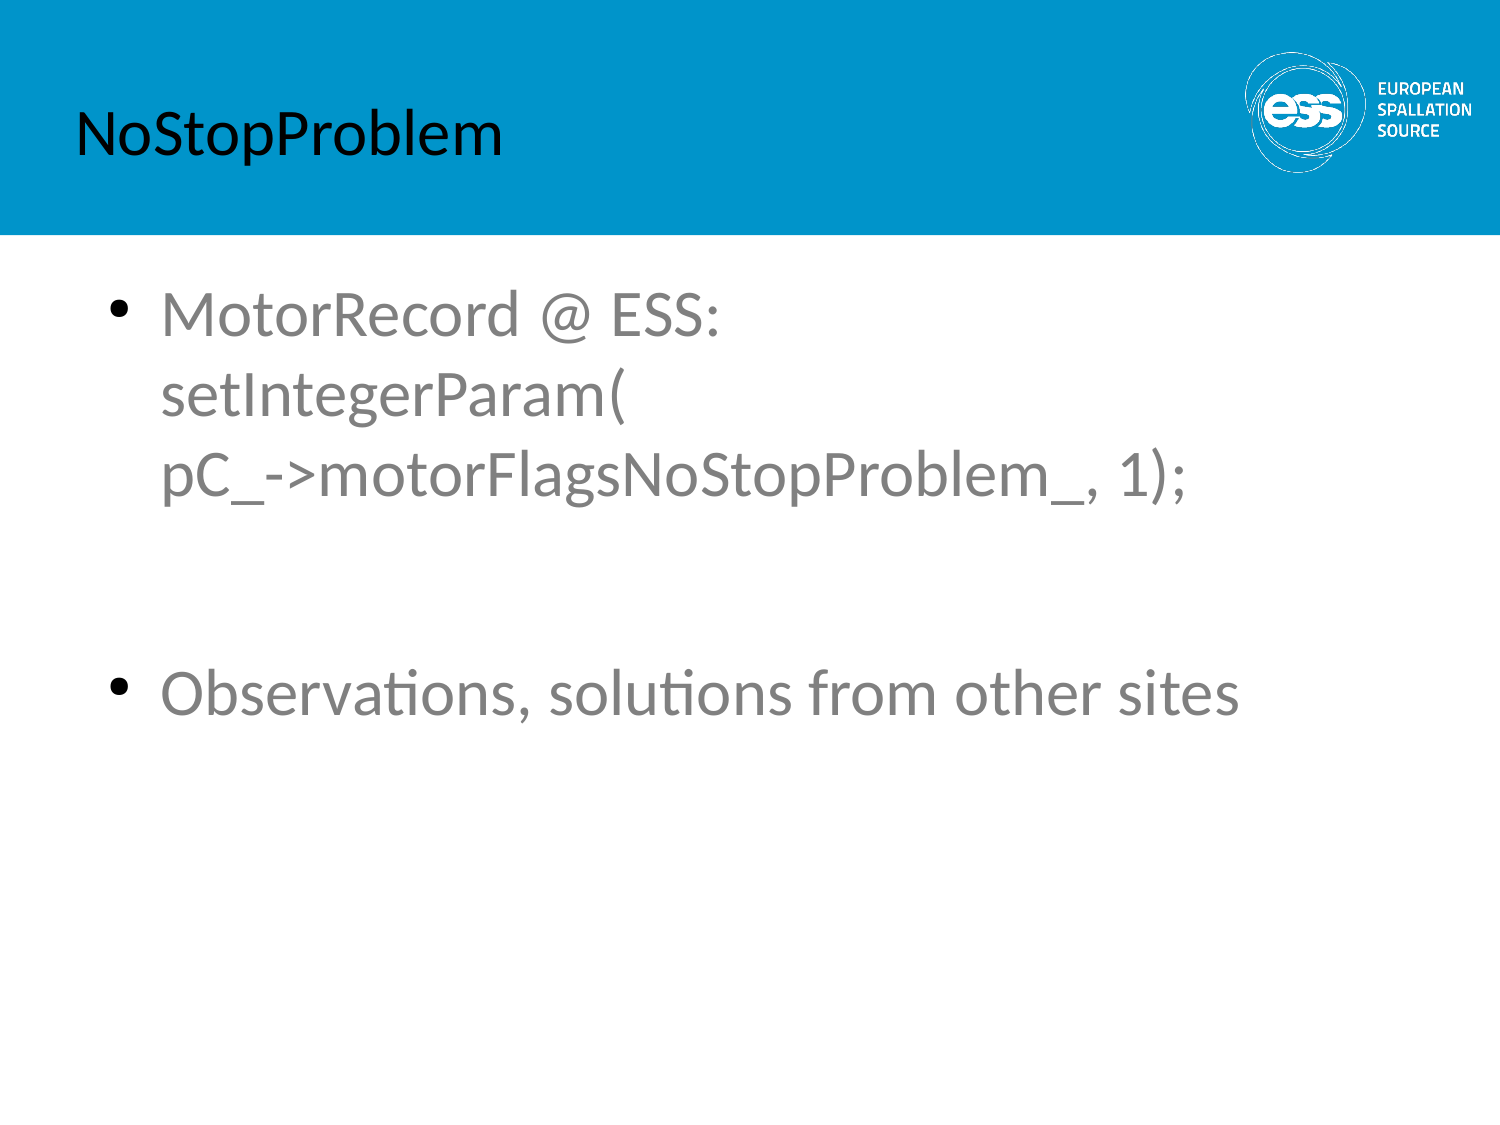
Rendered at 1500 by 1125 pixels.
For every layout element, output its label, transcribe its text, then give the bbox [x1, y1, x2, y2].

picture [1379, 83, 1385, 94]
picture [1443, 86, 1450, 93]
picture [1432, 125, 1438, 136]
picture [1423, 83, 1430, 94]
picture [1436, 104, 1444, 115]
list MotorRecord @ ESS: setIntegerParam( pC_->motorFlagsNoStopProblem_, 1); Observations, solutions from other sites [75, 262, 1426, 1005]
picture [1454, 83, 1458, 94]
picture [1264, 94, 1342, 127]
picture [1422, 125, 1428, 134]
picture [1389, 104, 1393, 115]
title NoStopProblem [75, 45, 1247, 233]
picture [1418, 104, 1423, 115]
picture [1400, 83, 1407, 94]
picture [1398, 109, 1406, 115]
picture [1409, 104, 1415, 115]
